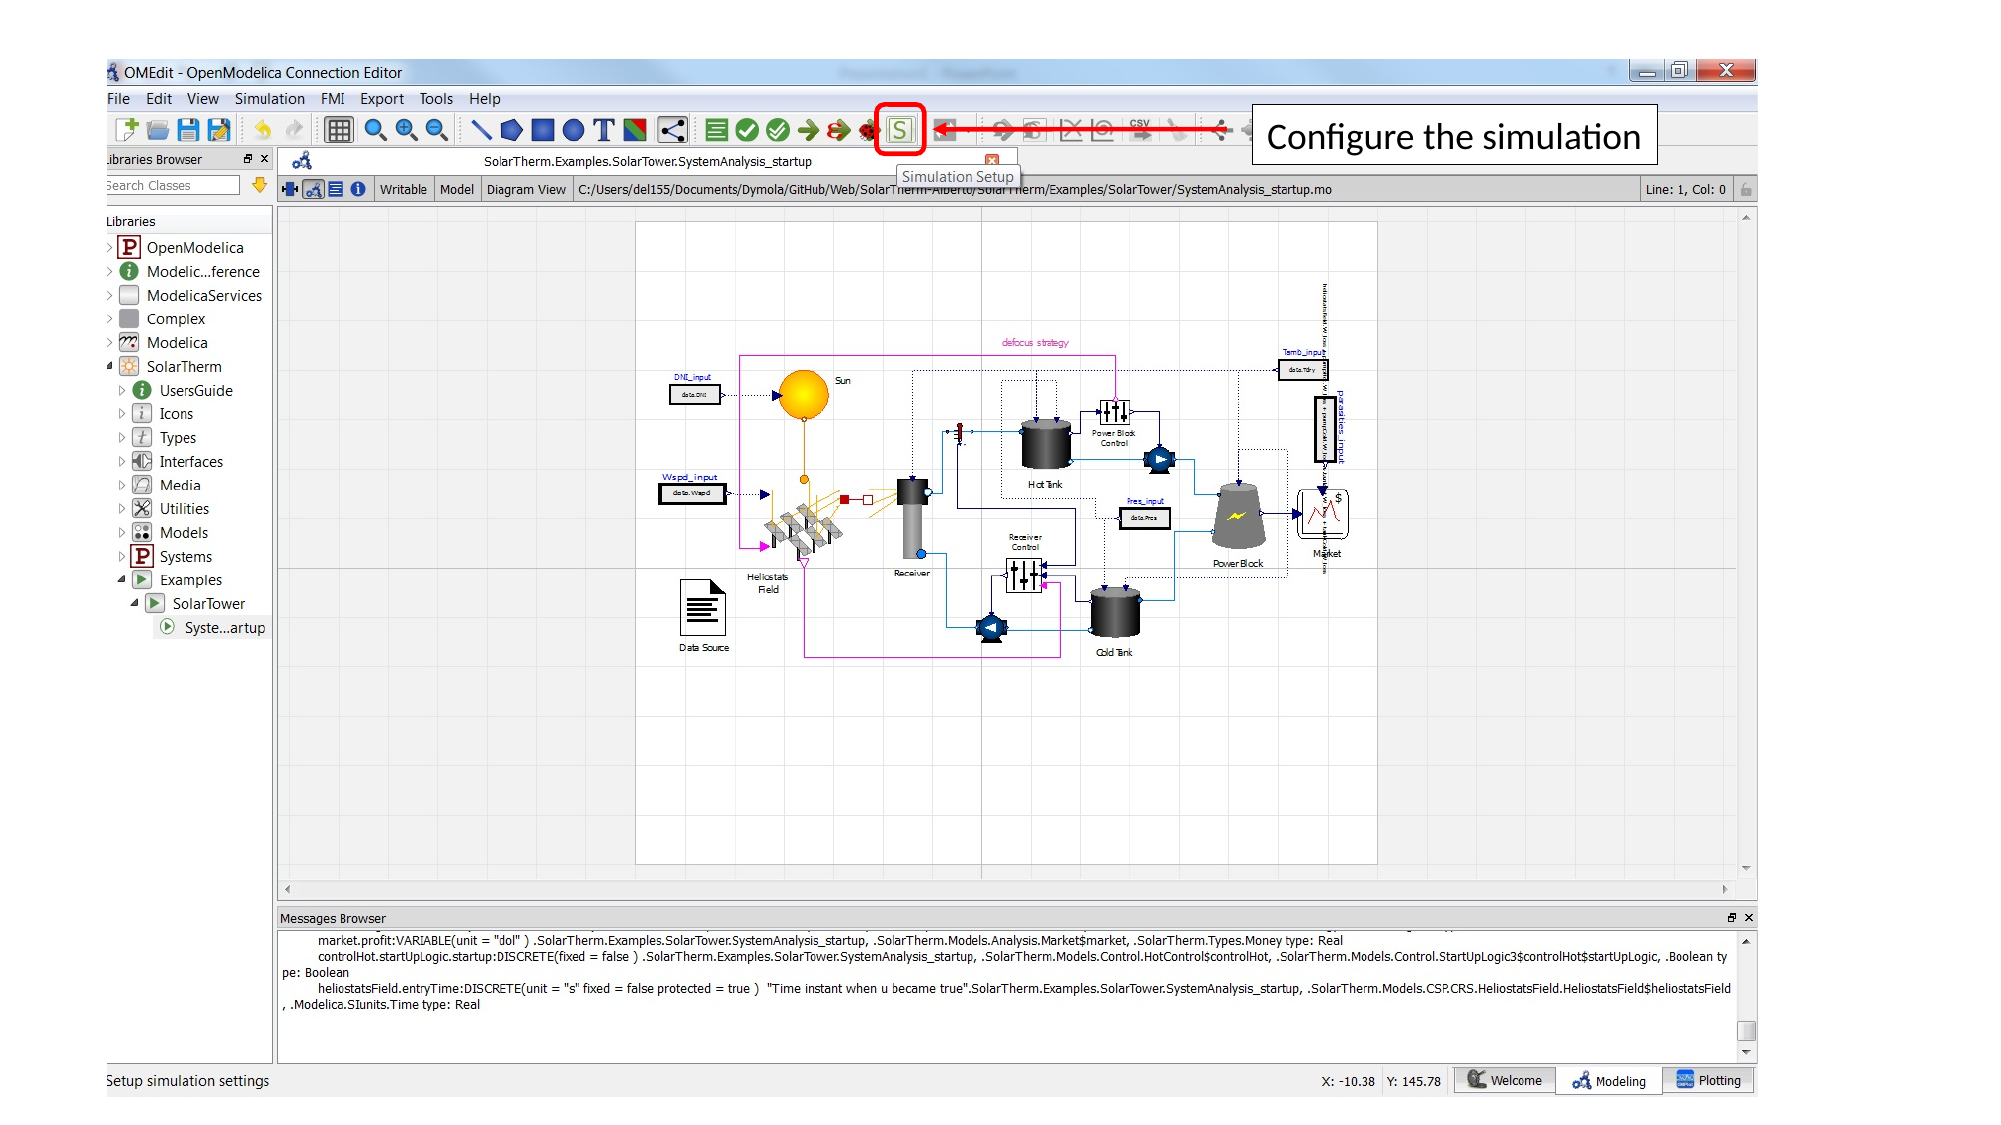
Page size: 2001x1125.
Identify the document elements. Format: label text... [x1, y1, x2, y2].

picture [107, 55, 1758, 1097]
text_box Configure the simulation [1252, 104, 1658, 165]
